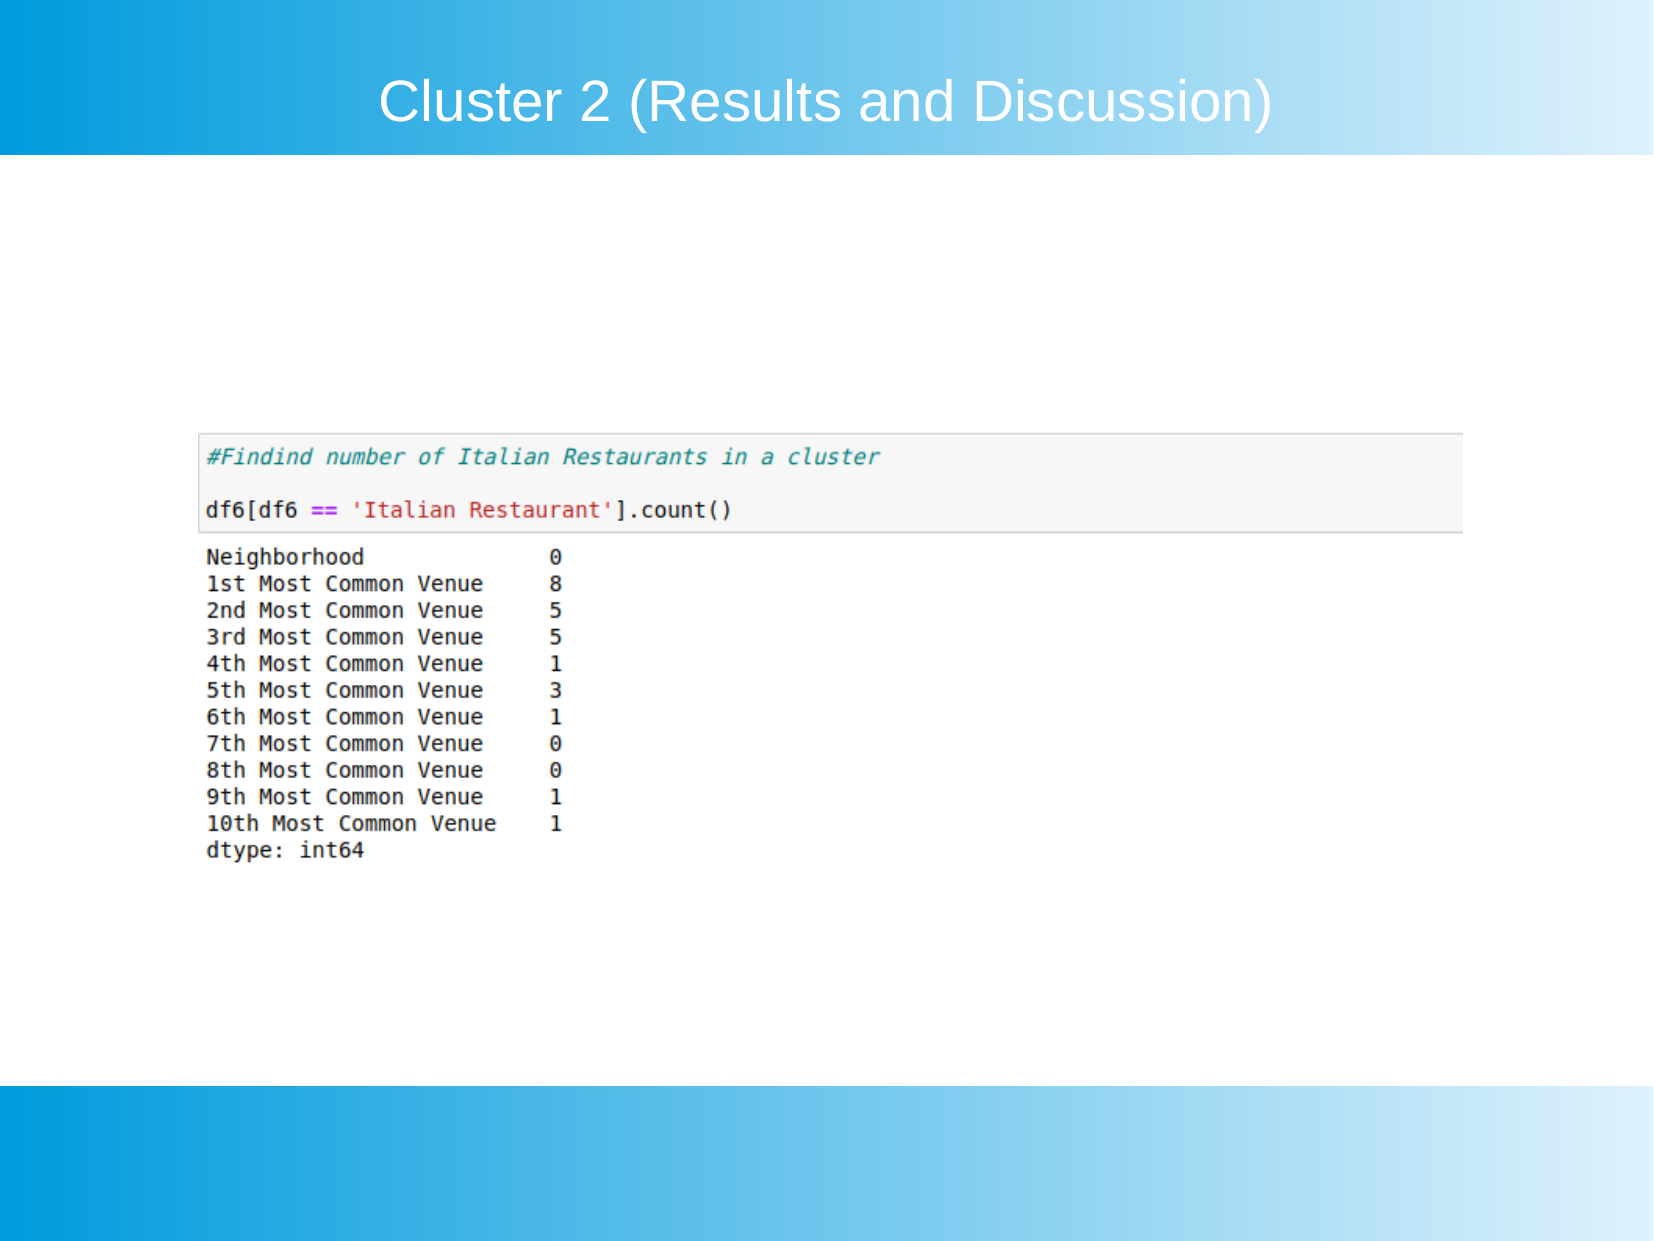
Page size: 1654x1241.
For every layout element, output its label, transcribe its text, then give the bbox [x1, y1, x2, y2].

title Cluster 2 (Results and Discussion) [82, 49, 1571, 155]
picture [198, 427, 1463, 872]
